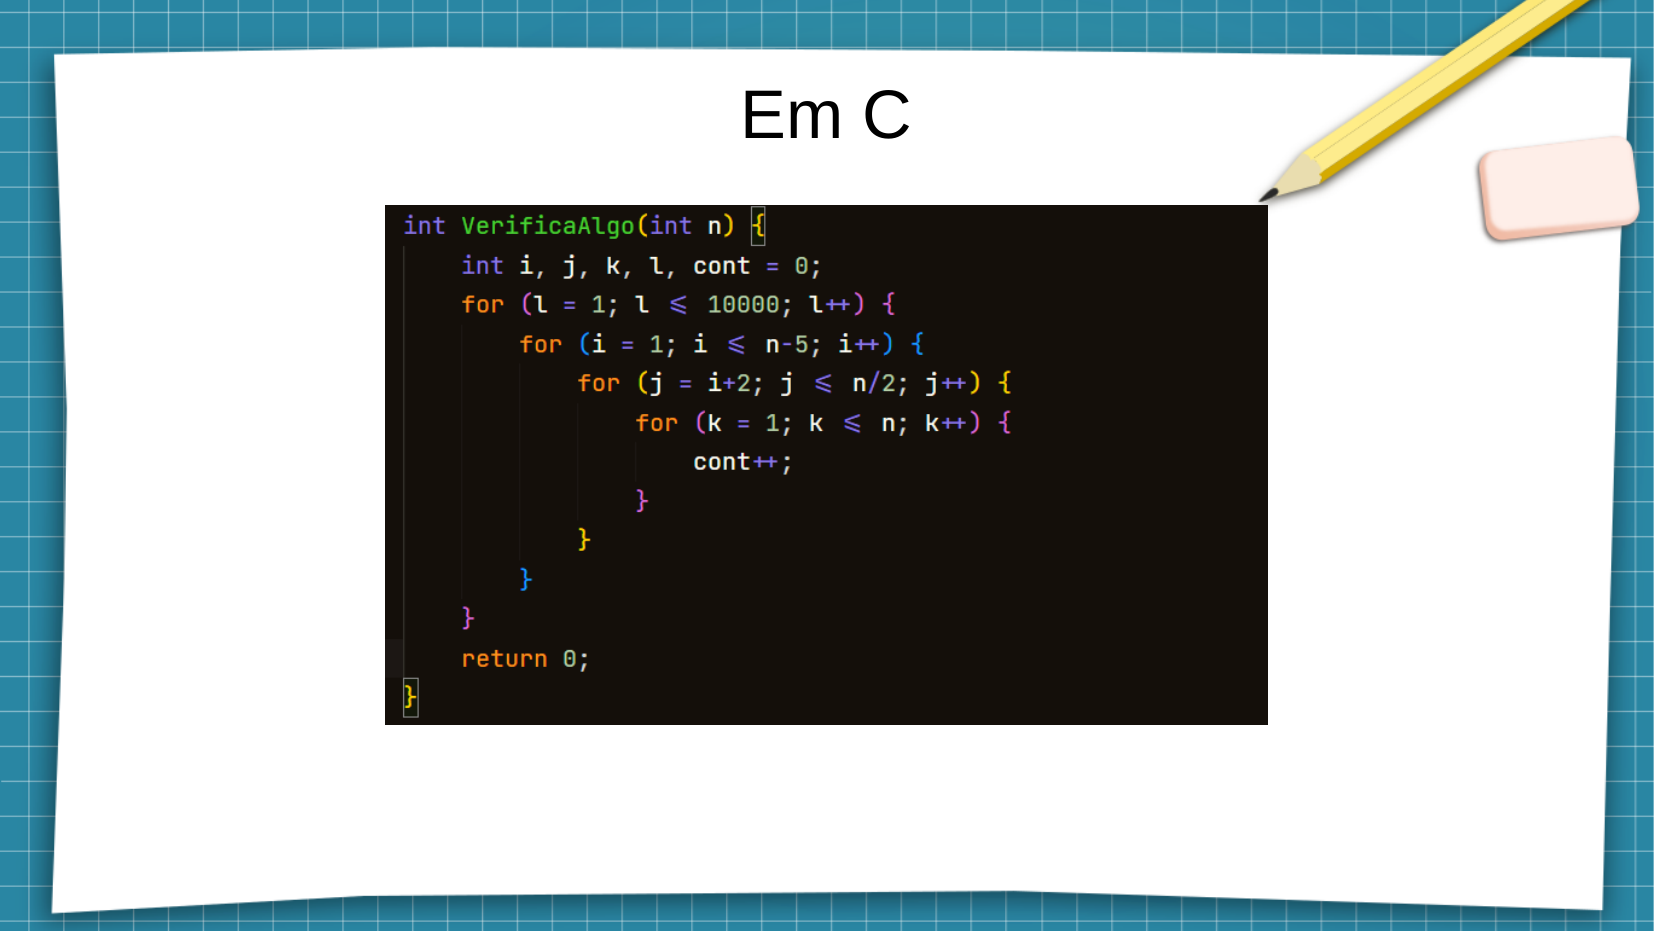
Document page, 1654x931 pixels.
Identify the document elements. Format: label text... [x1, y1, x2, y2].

picture [0, 0, 1654, 931]
title Em C [82, 37, 1571, 193]
